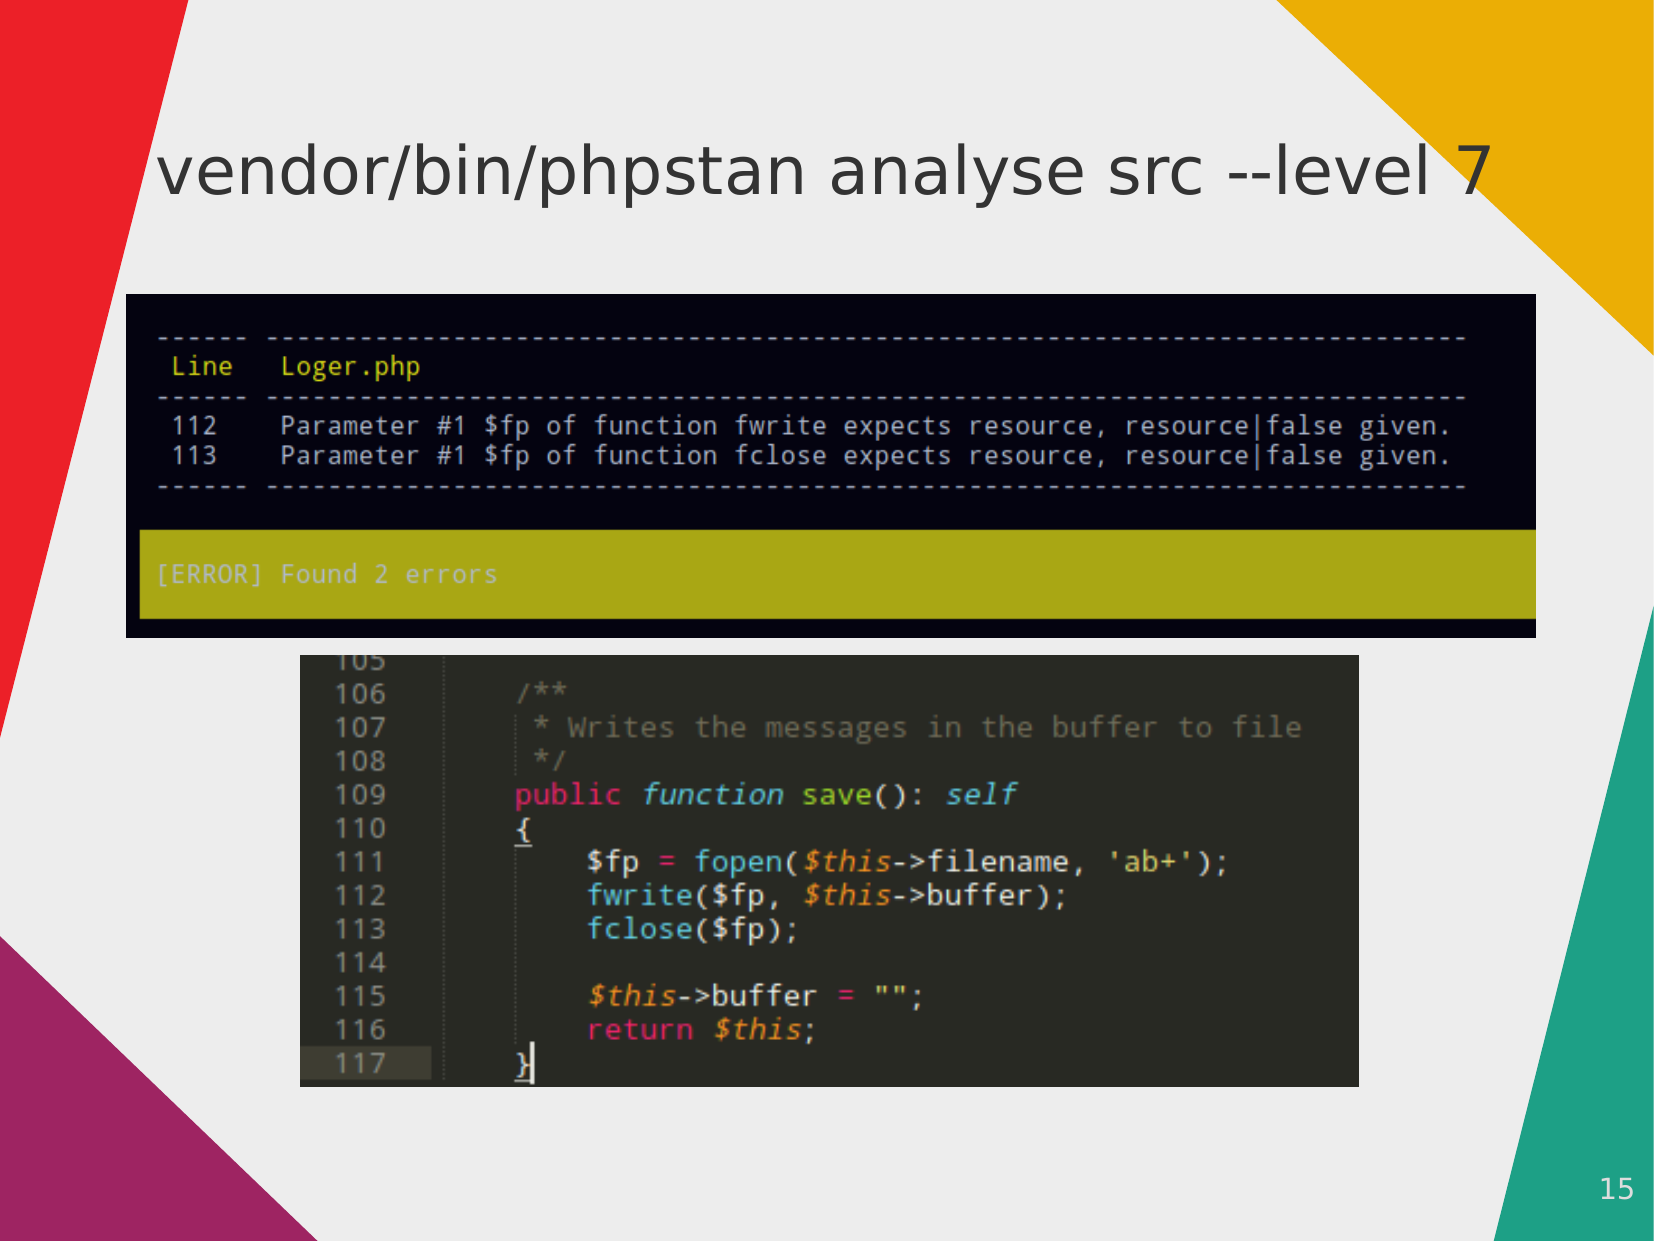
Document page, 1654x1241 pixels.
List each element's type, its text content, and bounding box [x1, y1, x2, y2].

title vendor/bin/phpstan analyse src --level 7 [114, 73, 1539, 271]
picture [300, 655, 1359, 1087]
picture [126, 294, 1536, 638]
